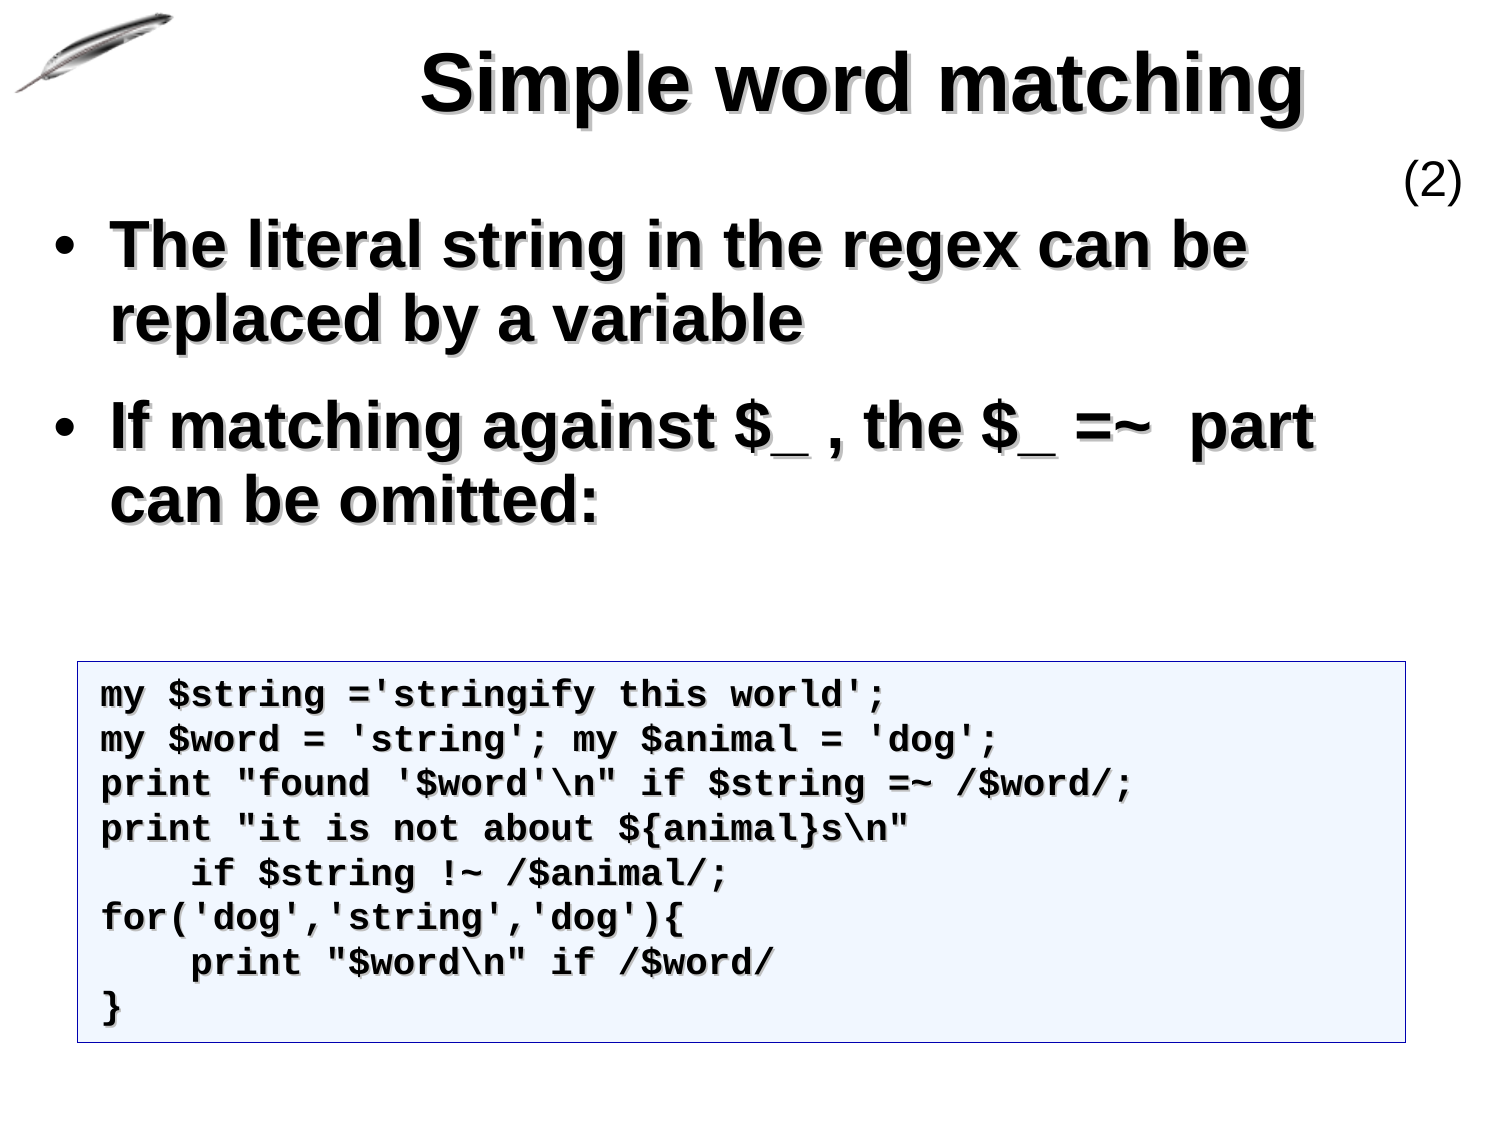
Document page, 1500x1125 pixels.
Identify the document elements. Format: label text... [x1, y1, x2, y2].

text_box my $string ='stringify this world'; my $word = 'string'; my $animal = 'dog'; print "found '$word'\n" if $string =~ /$word/; print "it is not about ${animal}s\n" if $string !~ /$animal/; for('dog','string','dog'){ print "$word\n" if /$word/ } [76, 661, 1406, 1043]
list The literal string in the regex can be replaced by a variable If matching against $_ , the $_ =~ part can be omitted: [53, 207, 1447, 1084]
title Simple word matching [419, 0, 1459, 176]
text_box (2) [1387, 141, 1479, 213]
picture [11, 11, 179, 95]
